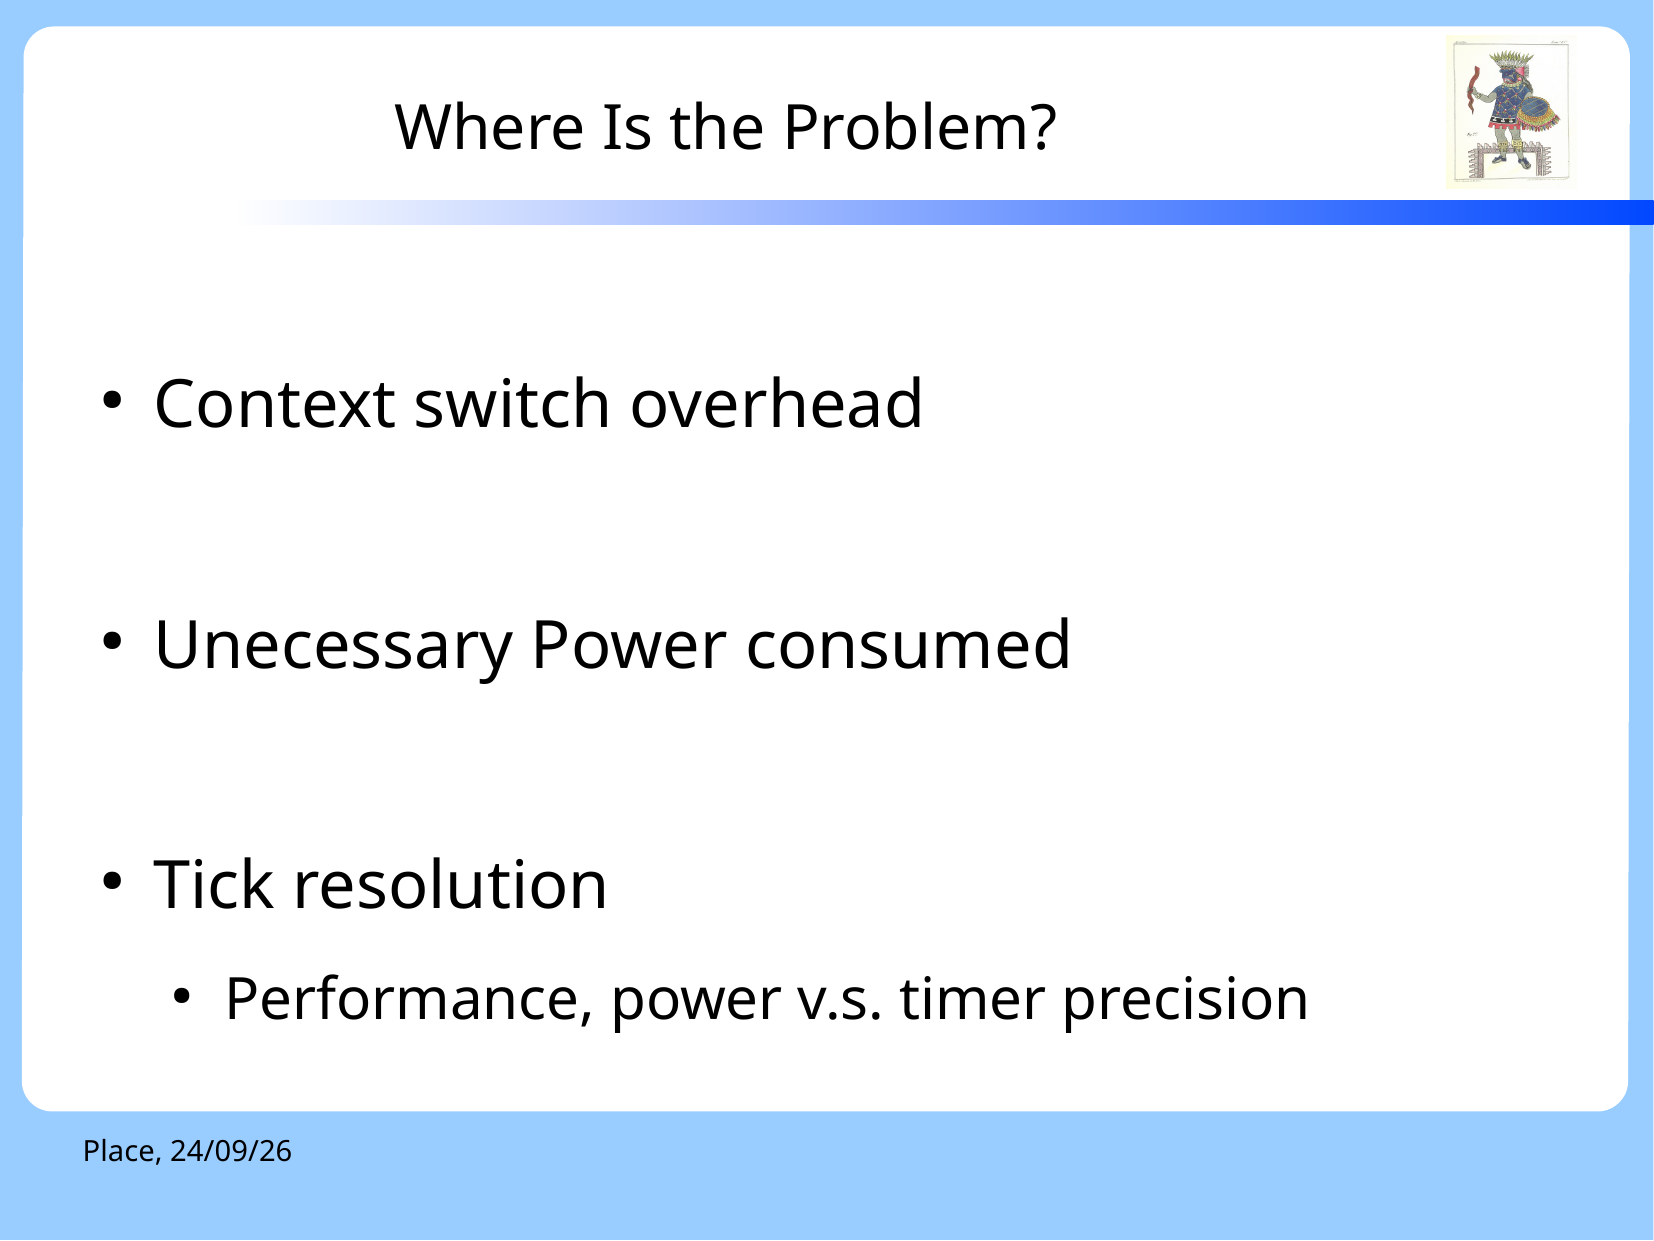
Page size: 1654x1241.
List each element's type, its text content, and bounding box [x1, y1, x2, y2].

picture [1446, 35, 1577, 189]
title Where Is the Problem? [82, 49, 1371, 201]
list Context switch overhead Unecessary Power consumed Tick resolution Performance, power v.s. timer precision [82, 236, 1571, 1055]
